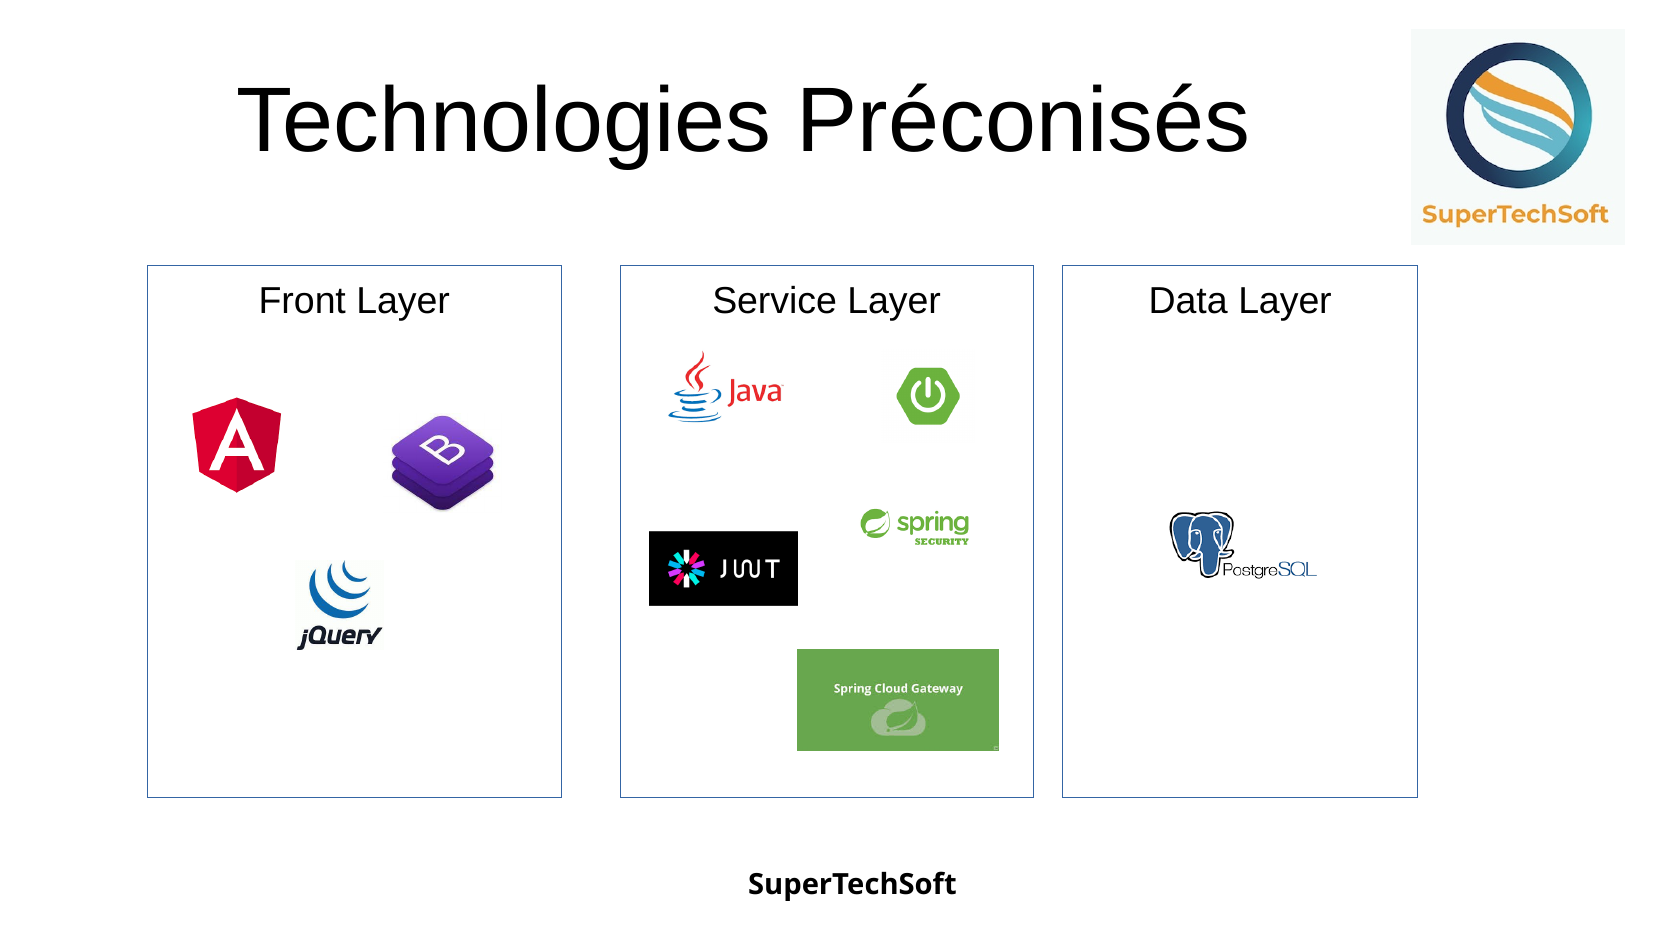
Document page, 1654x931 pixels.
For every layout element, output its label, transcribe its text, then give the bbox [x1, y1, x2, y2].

text_box SuperTechSoft [590, 851, 1115, 916]
text_box Front Layer [147, 265, 562, 798]
title Technologies Préconisés [88, 51, 1400, 178]
picture [383, 413, 502, 513]
picture [1132, 472, 1359, 621]
picture [649, 531, 798, 606]
text_box Service Layer [620, 265, 1034, 798]
picture [797, 649, 999, 751]
picture [831, 472, 1004, 570]
picture [295, 560, 384, 650]
picture [881, 349, 975, 443]
text_box Data Layer [1062, 265, 1418, 798]
picture [656, 337, 798, 443]
picture [177, 383, 296, 502]
picture [1411, 29, 1625, 245]
